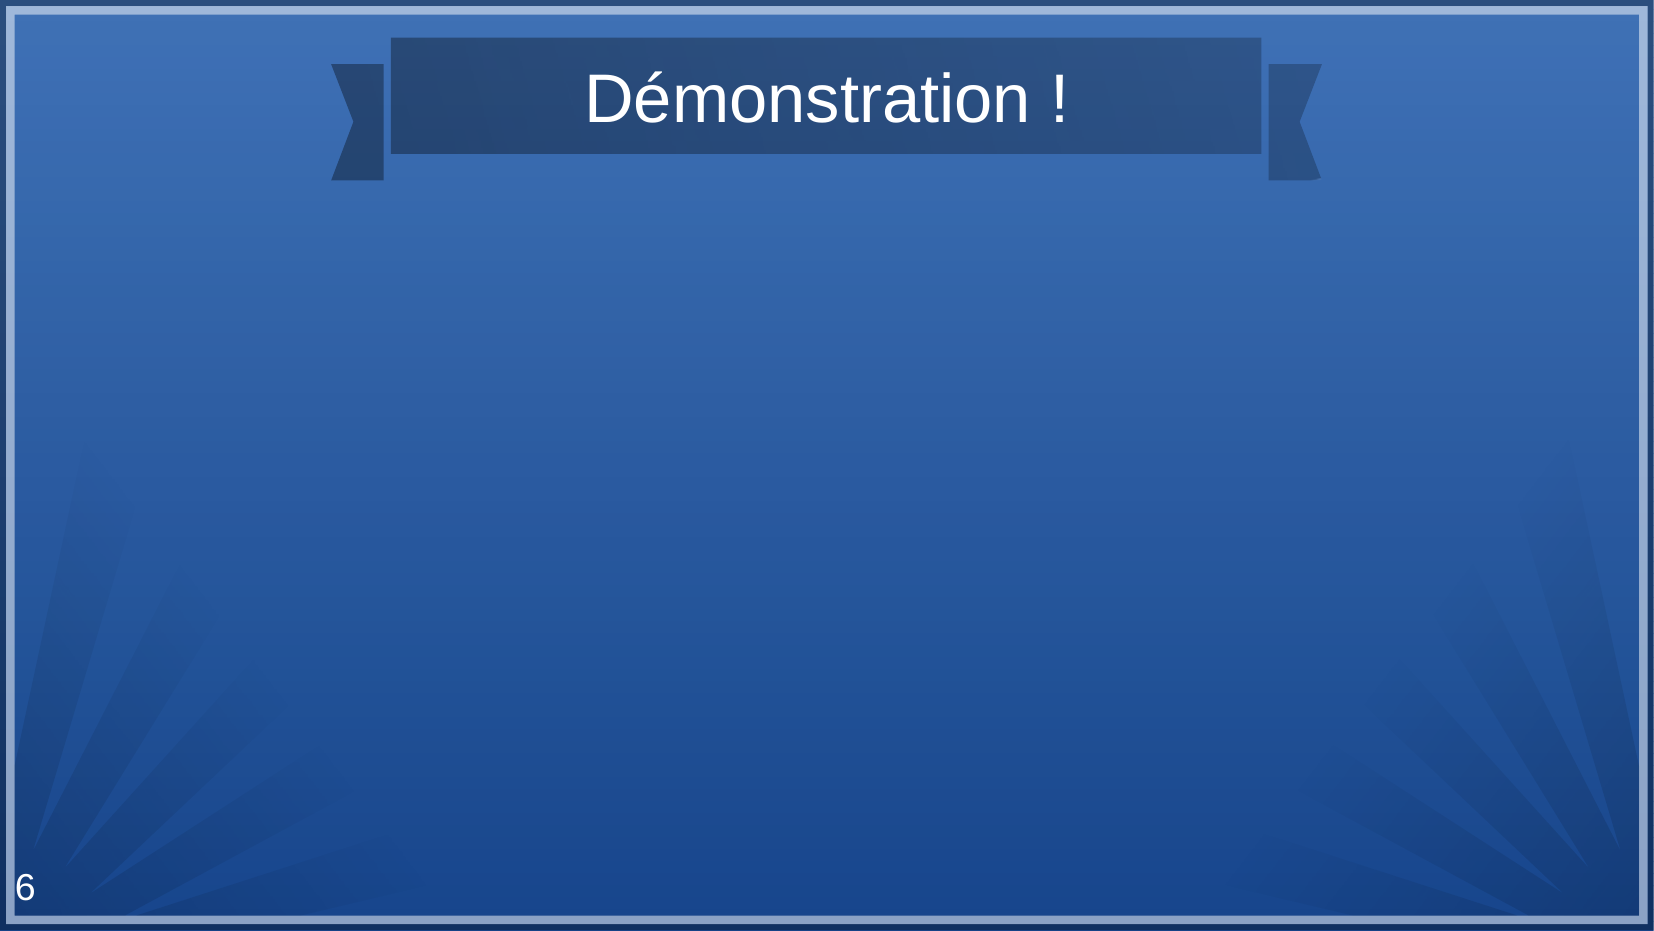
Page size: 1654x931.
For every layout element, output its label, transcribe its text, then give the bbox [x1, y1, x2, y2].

text_box <numéro> [0, 859, 657, 931]
title Démonstration ! [389, 35, 1264, 154]
